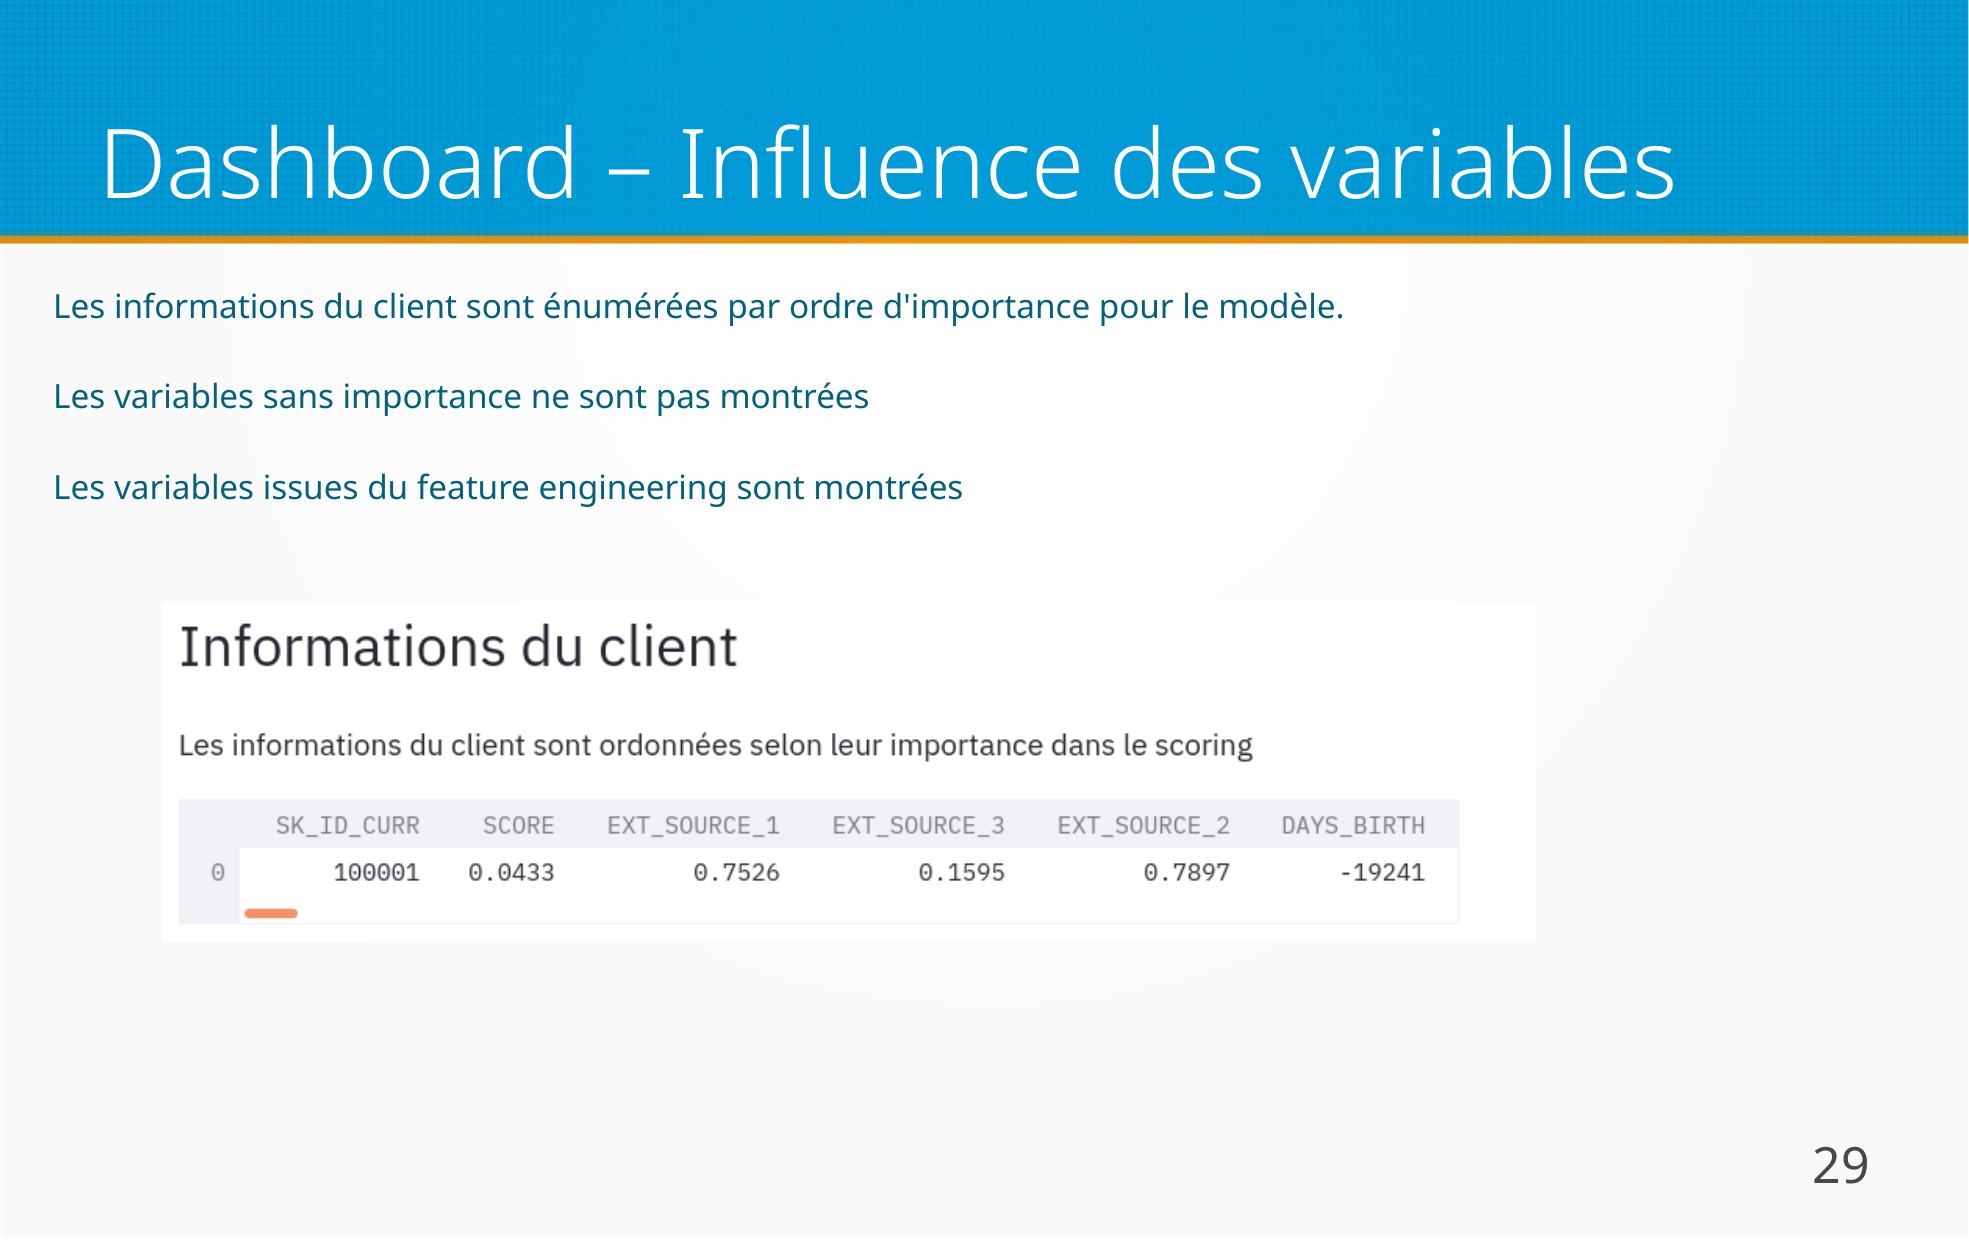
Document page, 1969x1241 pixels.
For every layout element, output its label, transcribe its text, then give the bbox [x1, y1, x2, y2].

title Dashboard – Influence des variables [98, 19, 1870, 227]
text_box Les informations du client sont énumérées par ordre d'importance pour le modèle. Les variables sans importance ne sont pas montrées Les variables issues du feature engineering sont montrées [47, 283, 1571, 508]
picture [0, 233, 1969, 1241]
